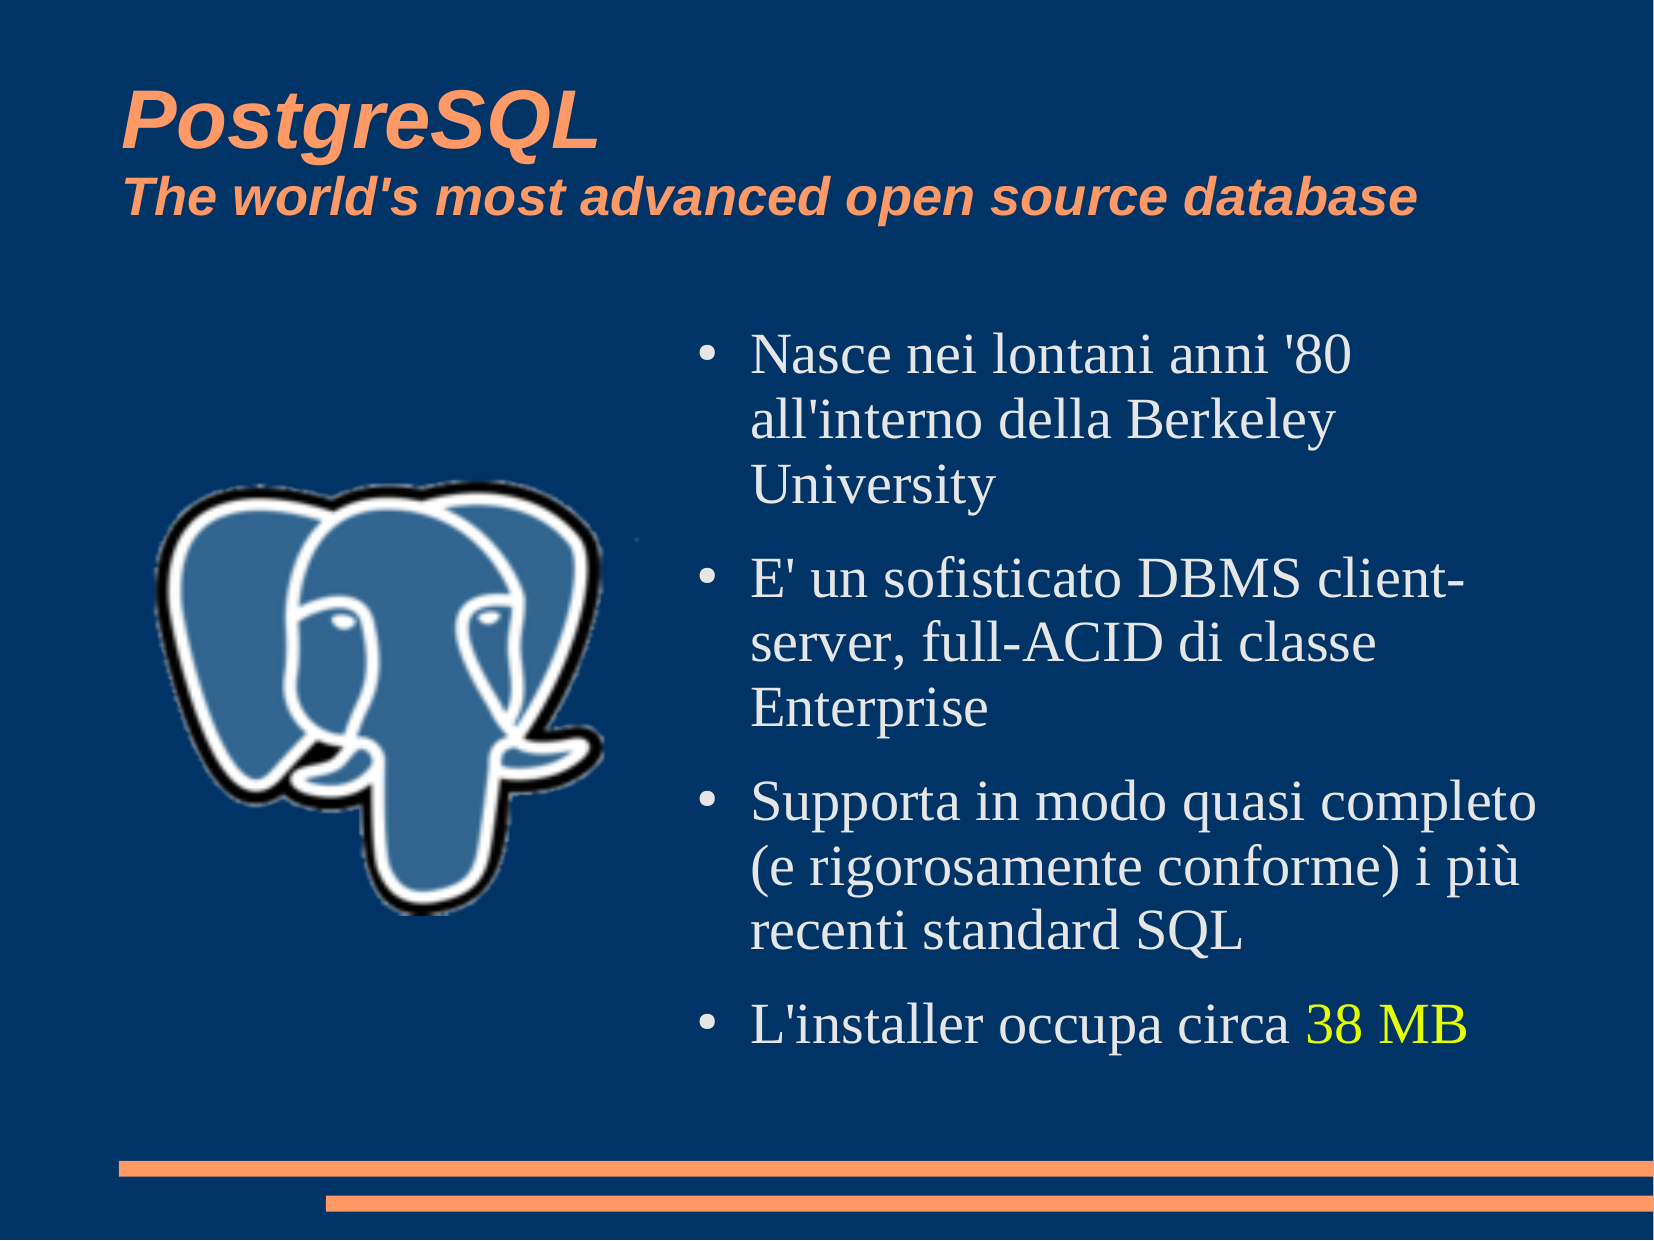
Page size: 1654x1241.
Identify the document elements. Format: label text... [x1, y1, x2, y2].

title PostgreSQL The world's most advanced open source database [121, 46, 1534, 254]
list Nasce nei lontani anni '80 all'interno della Berkeley University E' un sofisticato DBMS client-server, full-ACID di classe Enterprise Supporta in modo quasi completo (e rigorosamente conforme) i più recenti standard SQL L'installer occupa circa 38 MB [679, 322, 1562, 1118]
picture [118, 469, 647, 916]
